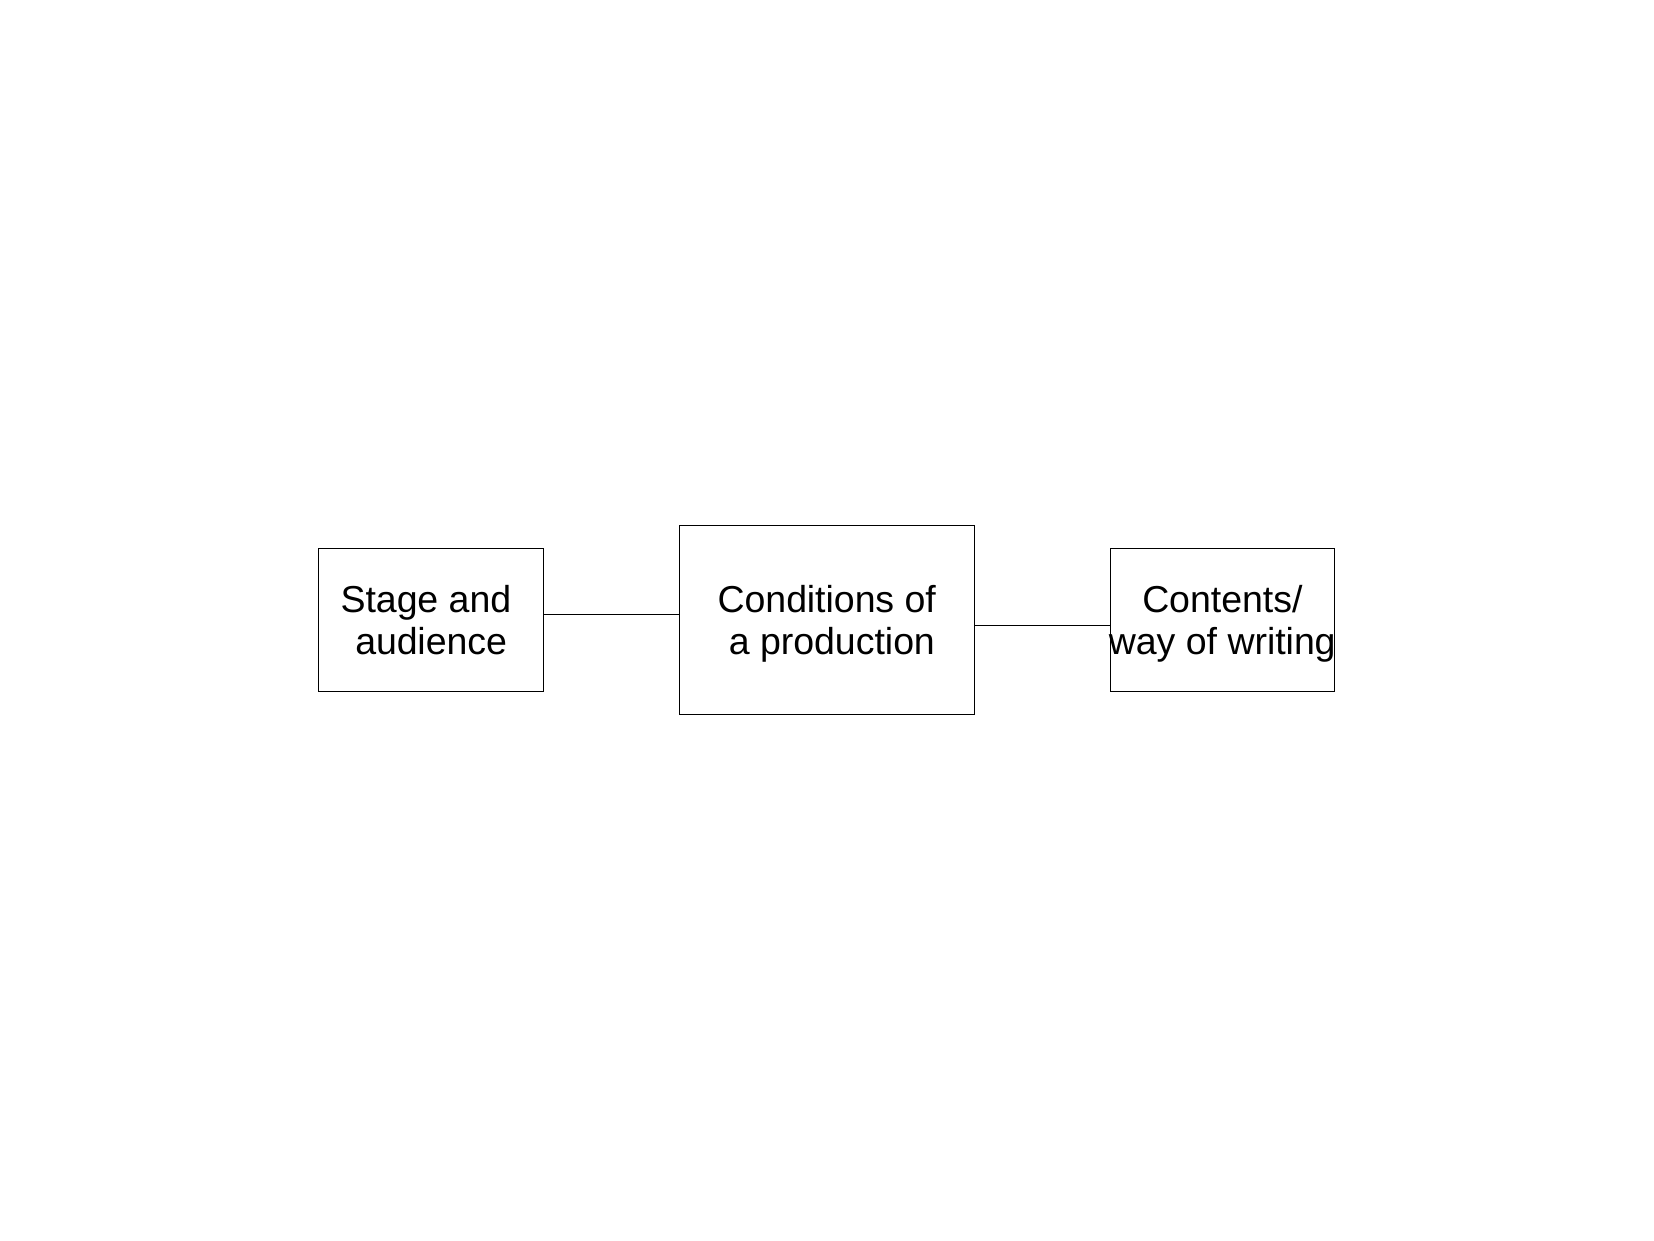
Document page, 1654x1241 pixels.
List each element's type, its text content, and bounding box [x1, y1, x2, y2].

text_box Contents/ way of writing [1110, 548, 1335, 692]
text_box Conditions of a production [679, 525, 975, 715]
text_box Stage and audience [318, 548, 544, 692]
